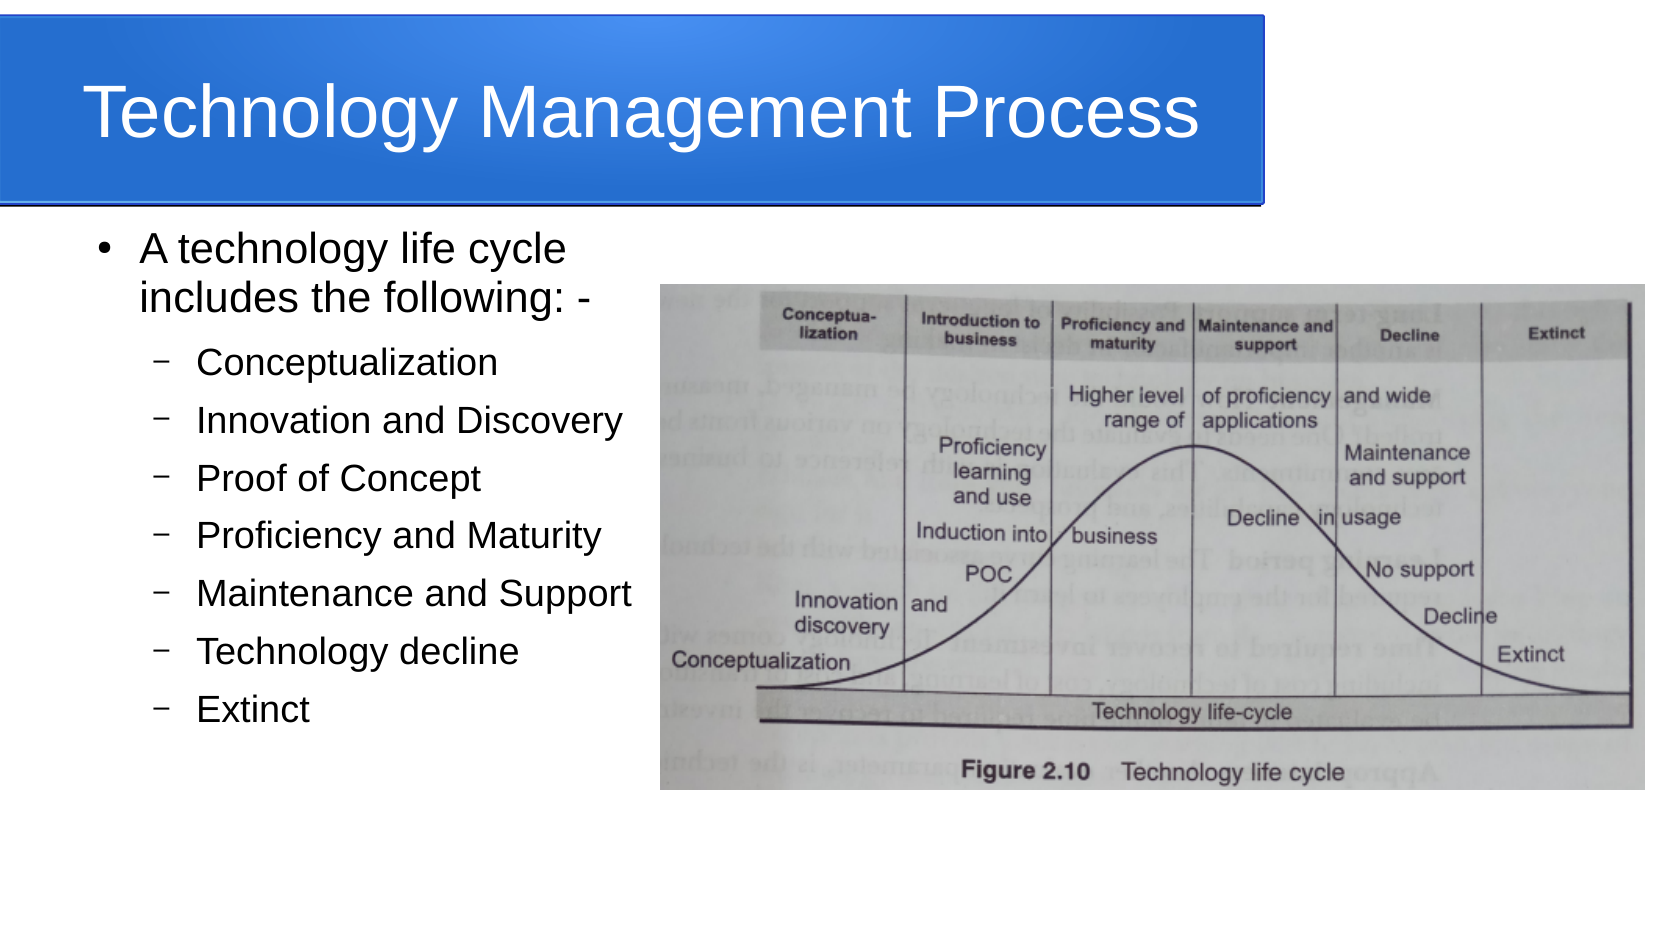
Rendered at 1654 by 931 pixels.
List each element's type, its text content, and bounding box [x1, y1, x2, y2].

list A technology life cycle includes the following: - Conceptualization Innovation and Discovery Proof of Concept Proficiency and Maturity Maintenance and Support Technology decline Extinct [82, 224, 646, 764]
picture [660, 284, 1645, 790]
title Technology Management Process [82, 35, 1235, 189]
